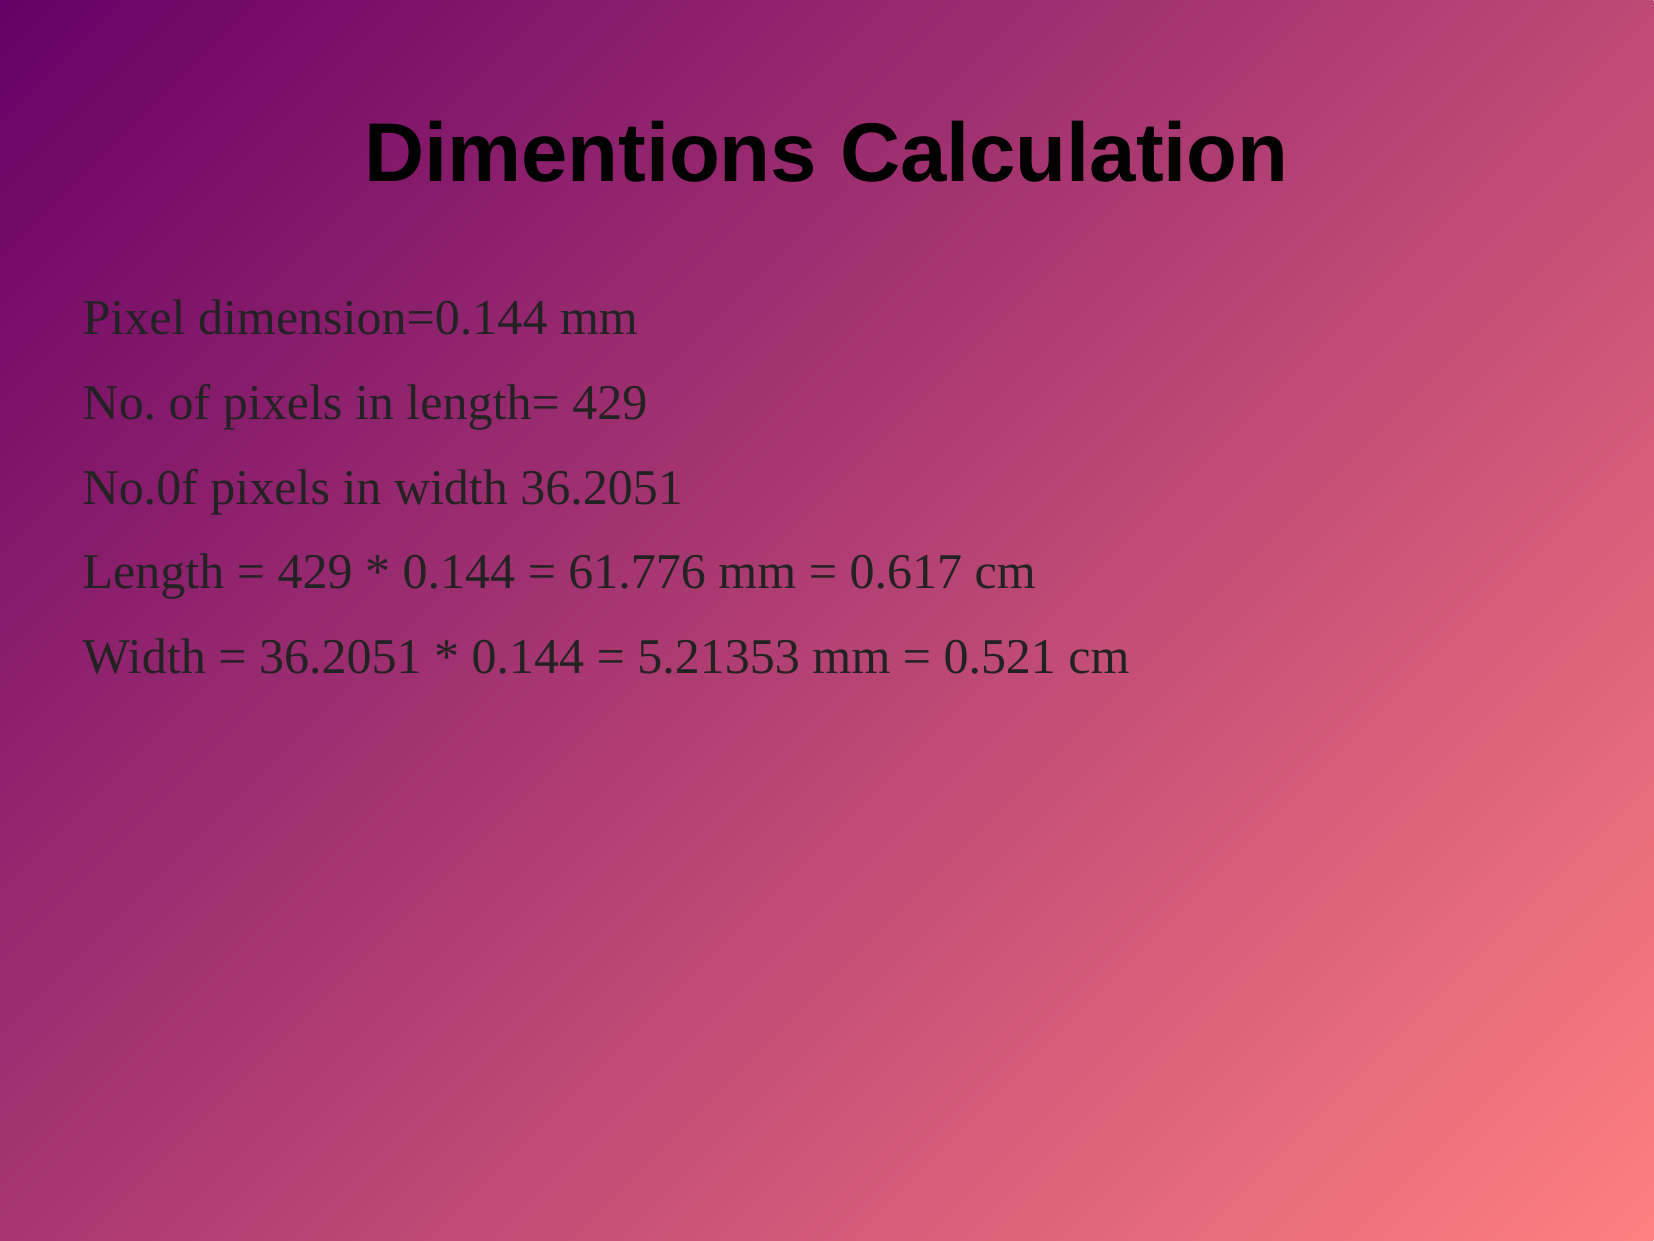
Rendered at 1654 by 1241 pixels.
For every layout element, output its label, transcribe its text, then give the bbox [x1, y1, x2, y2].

list Pixel dimension=0.144 mm No. of pixels in length= 429 No.0f pixels in width 36.2051 Length = 429 * 0.144 = 61.776 mm = 0.617 cm Width = 36.2051 * 0.144 = 5.21353 mm = 0.521 cm [82, 290, 1571, 1010]
title Dimentions Calculation [82, 49, 1571, 257]
